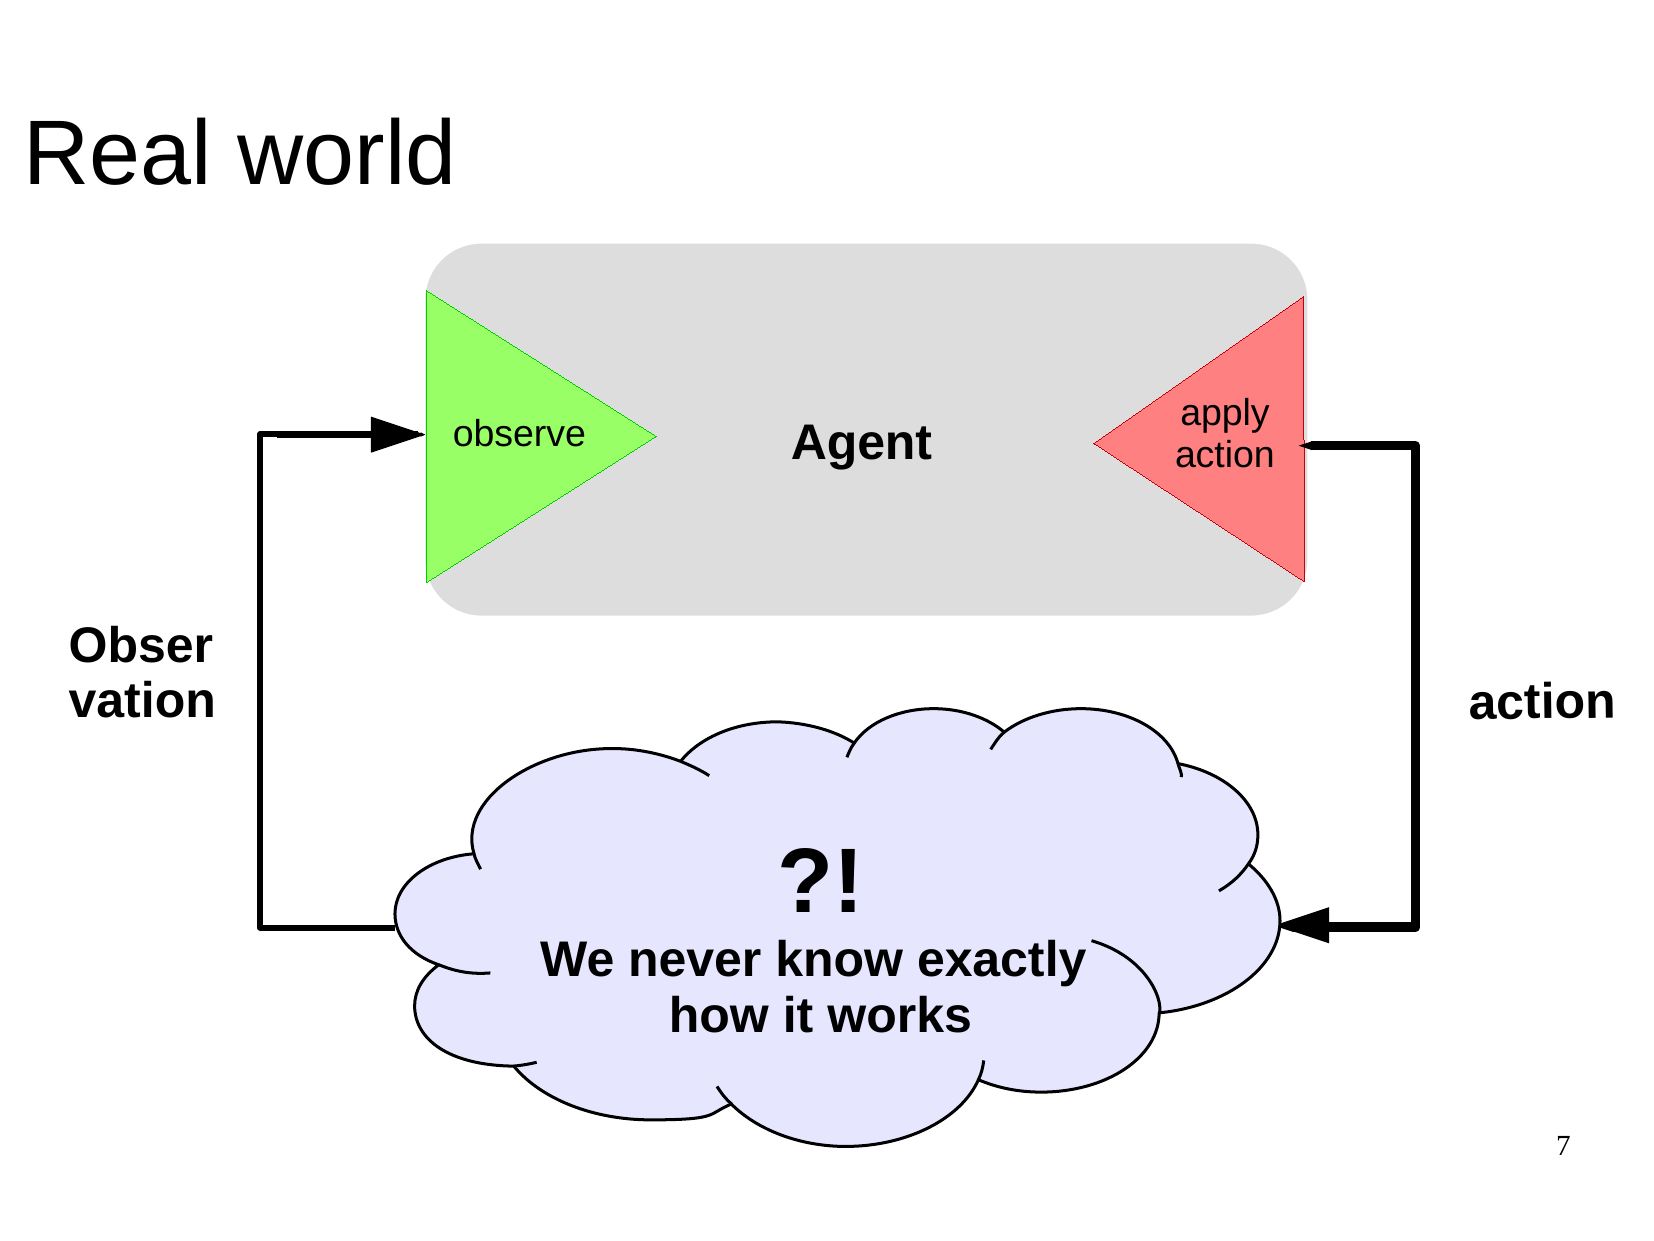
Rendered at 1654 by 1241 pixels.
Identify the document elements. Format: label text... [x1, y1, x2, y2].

text_box ?! We never know exactly how it works [445, 821, 1196, 1052]
text_box apply action [1151, 375, 1299, 493]
text_box [446, 1052, 1145, 1147]
title Real world [23, 49, 1512, 257]
text_box observe [404, 396, 635, 472]
text_box [394, 859, 445, 1052]
text_box [416, 234, 1317, 625]
text_box [475, 708, 1281, 1006]
text_box action [1444, 655, 1654, 748]
text_box Agent [685, 398, 1039, 488]
text_box Observation [45, 600, 241, 746]
